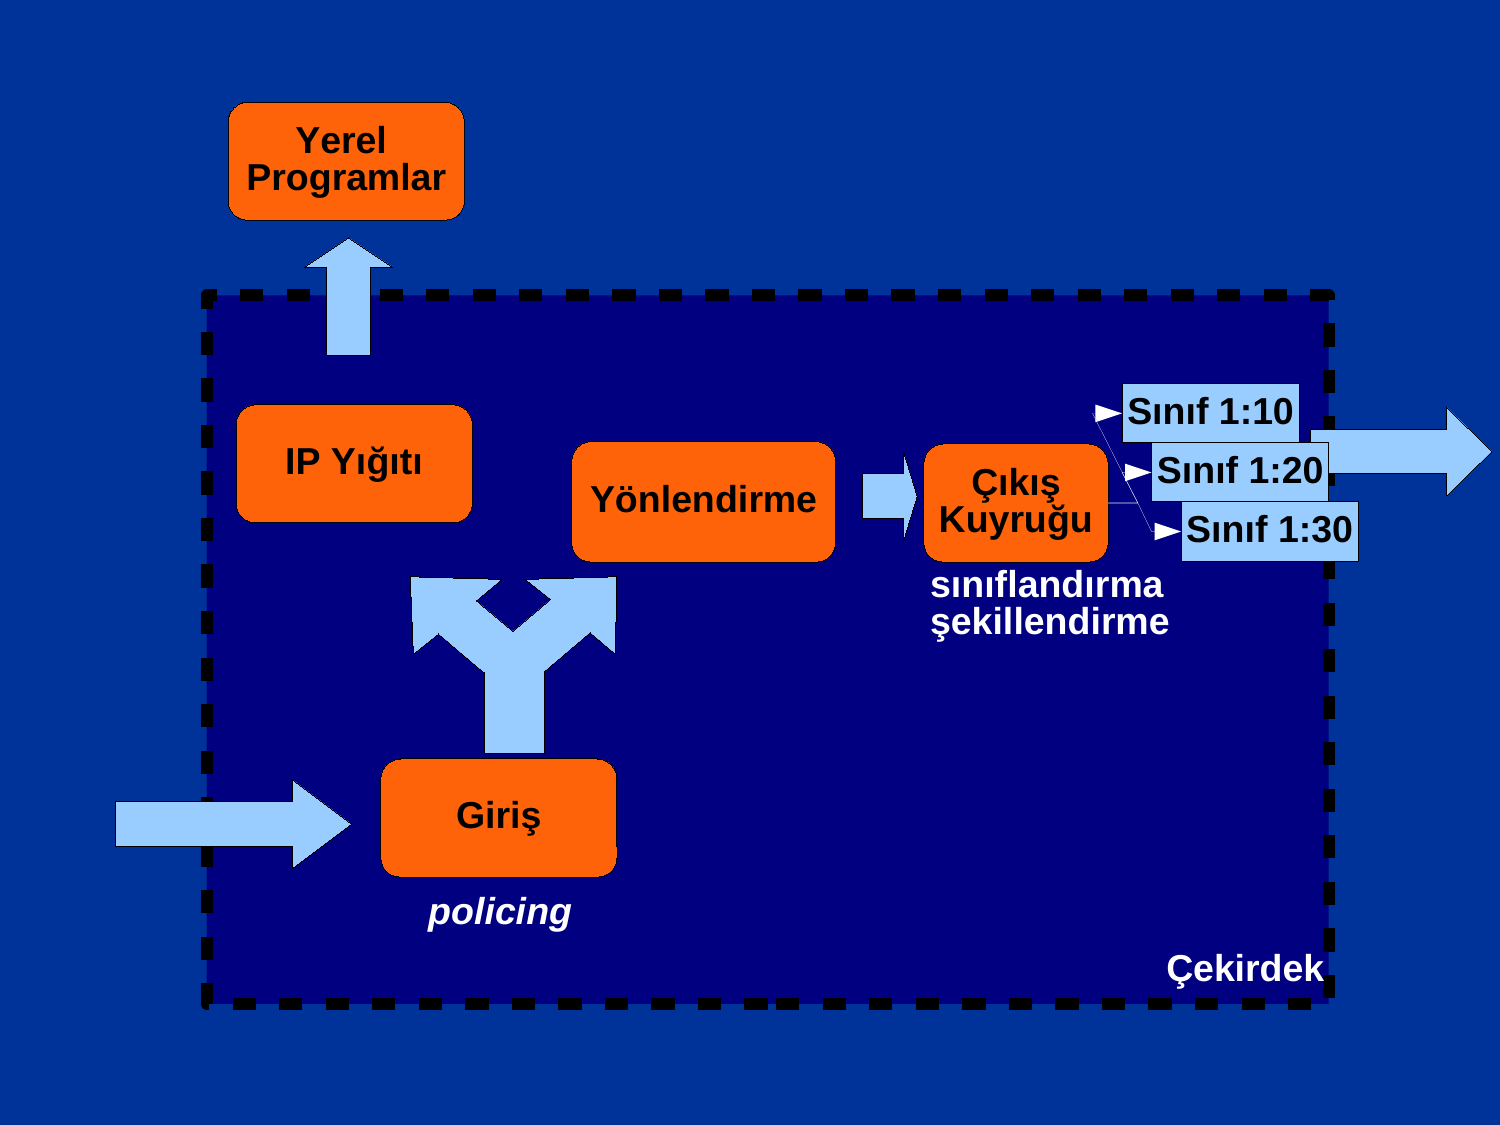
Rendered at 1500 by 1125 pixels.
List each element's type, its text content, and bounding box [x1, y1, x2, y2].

text_box Çıkış Kuyruğu [923, 443, 1109, 561]
text_box [115, 237, 1492, 1004]
text_box Sınıf 1:20 [1151, 442, 1329, 502]
text_box Çekirdek [1151, 944, 1359, 1002]
text_box sınıflandırma şekillendirme [915, 561, 1211, 655]
text_box Yerel Programlar [228, 102, 465, 221]
text_box Sınıf 1:10 [1122, 383, 1300, 443]
text_box [1128, 473, 1181, 531]
text_box [1098, 414, 1151, 472]
text_box IP Yığıtı [236, 404, 473, 523]
text_box [1098, 504, 1181, 561]
text_box Sınıf 1:30 [1181, 501, 1359, 562]
text_box Yönlendirme [571, 441, 836, 563]
text_box Giriş [380, 758, 618, 878]
text_box policing [413, 888, 650, 945]
